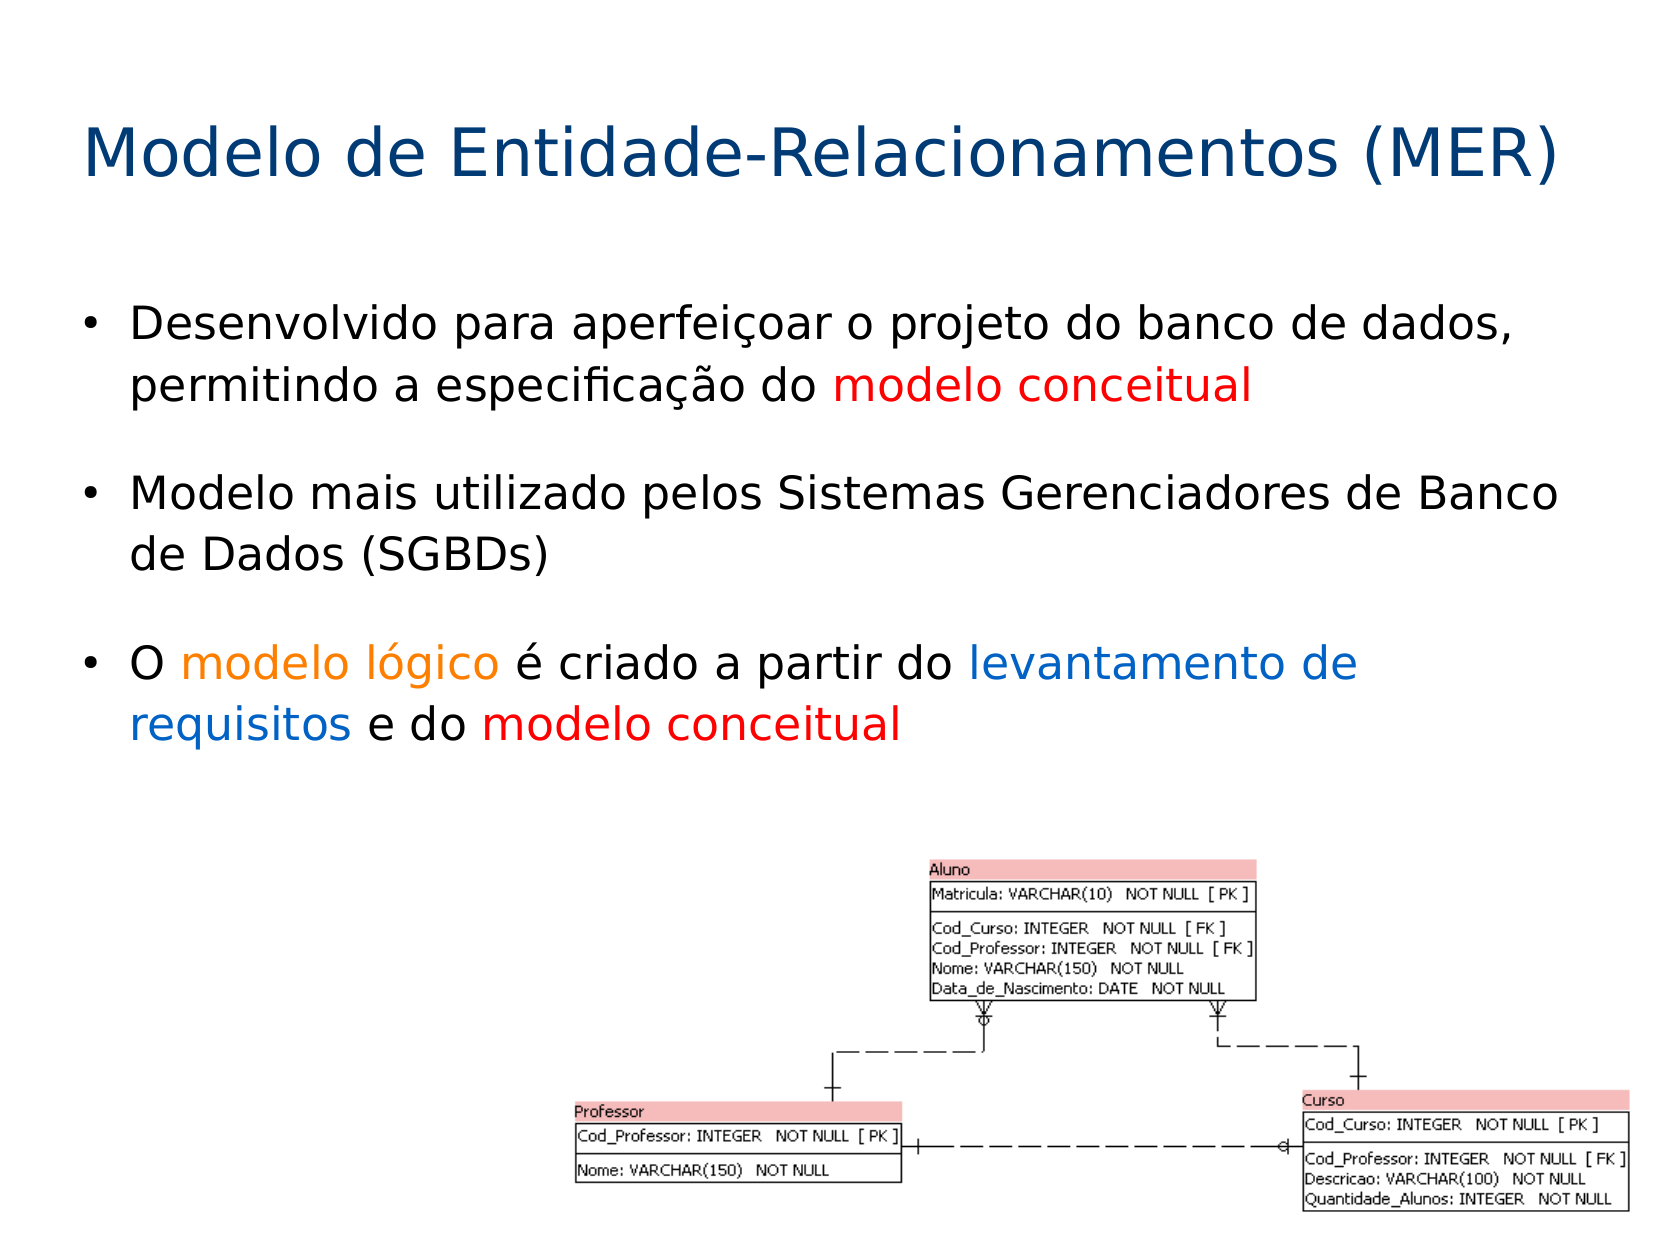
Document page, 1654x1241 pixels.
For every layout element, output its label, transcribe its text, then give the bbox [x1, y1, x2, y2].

list Desenvolvido para aperfeiçoar o projeto do banco de dados, permitindo a especificação do modelo conceitual Modelo mais utilizado pelos Sistemas Gerenciadores de Banco de Dados (SGBDs) O modelo lógico é criado a partir do levantamento de requisitos e do modelo conceitual [82, 289, 1571, 1108]
picture [554, 831, 1642, 1231]
title Modelo de Entidade-Relacionamentos (MER) [82, 75, 1571, 231]
